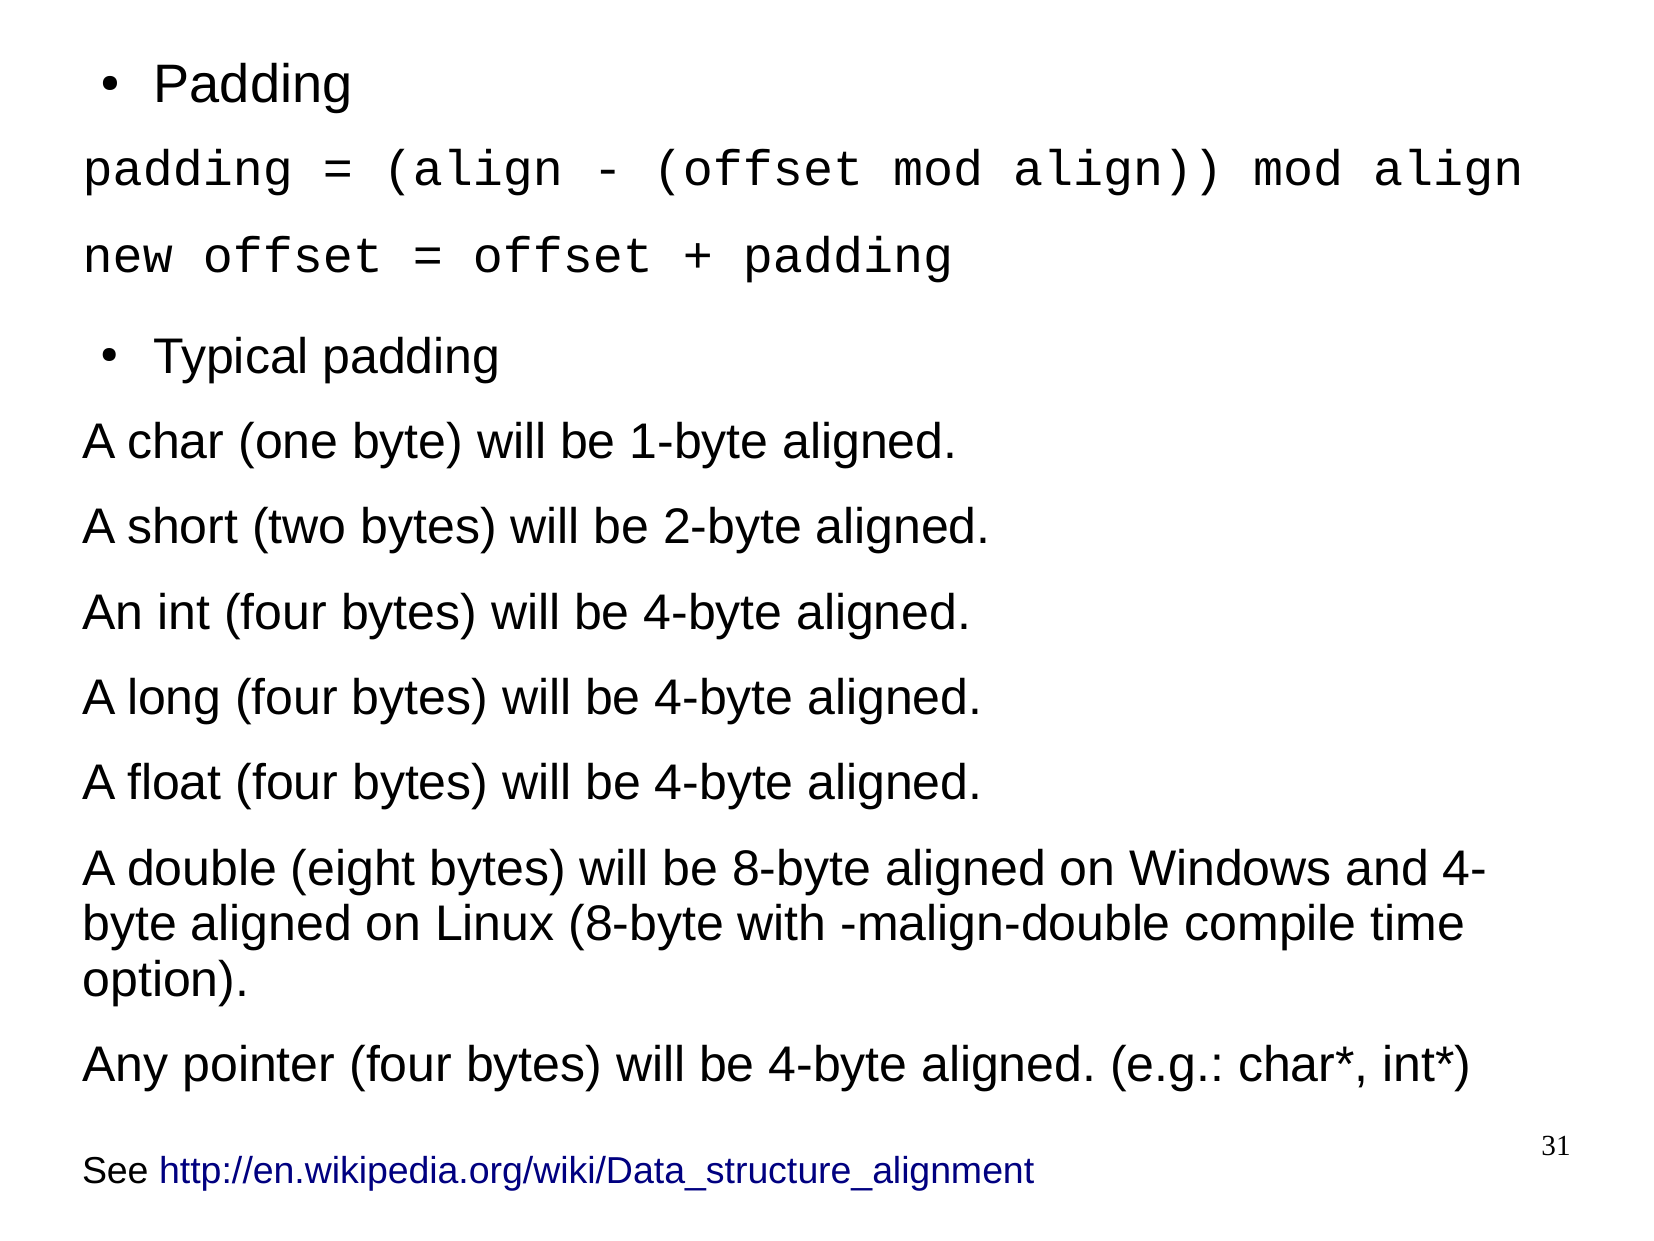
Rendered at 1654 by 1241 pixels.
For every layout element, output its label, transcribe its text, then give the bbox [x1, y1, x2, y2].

text_box See http://en.wikipedia.org/wiki/Data_structure_alignment [67, 1142, 1061, 1200]
list Typical padding A char (one byte) will be 1-byte aligned. A short (two bytes) will be 2-byte aligned. An int (four bytes) will be 4-byte aligned. A long (four bytes) will be 4-byte aligned. A float (four bytes) will be 4-byte aligned. A double (eight bytes) will be 8-byte aligned on Windows and 4-byte aligned on Linux (8-byte with -malign-double compile time option). Any pointer (four bytes) will be 4-byte aligned. (e.g.: char*, int*) [82, 328, 1538, 1176]
list Padding padding = (align - (offset mod align)) mod align new offset = offset + padding [82, 53, 1538, 328]
